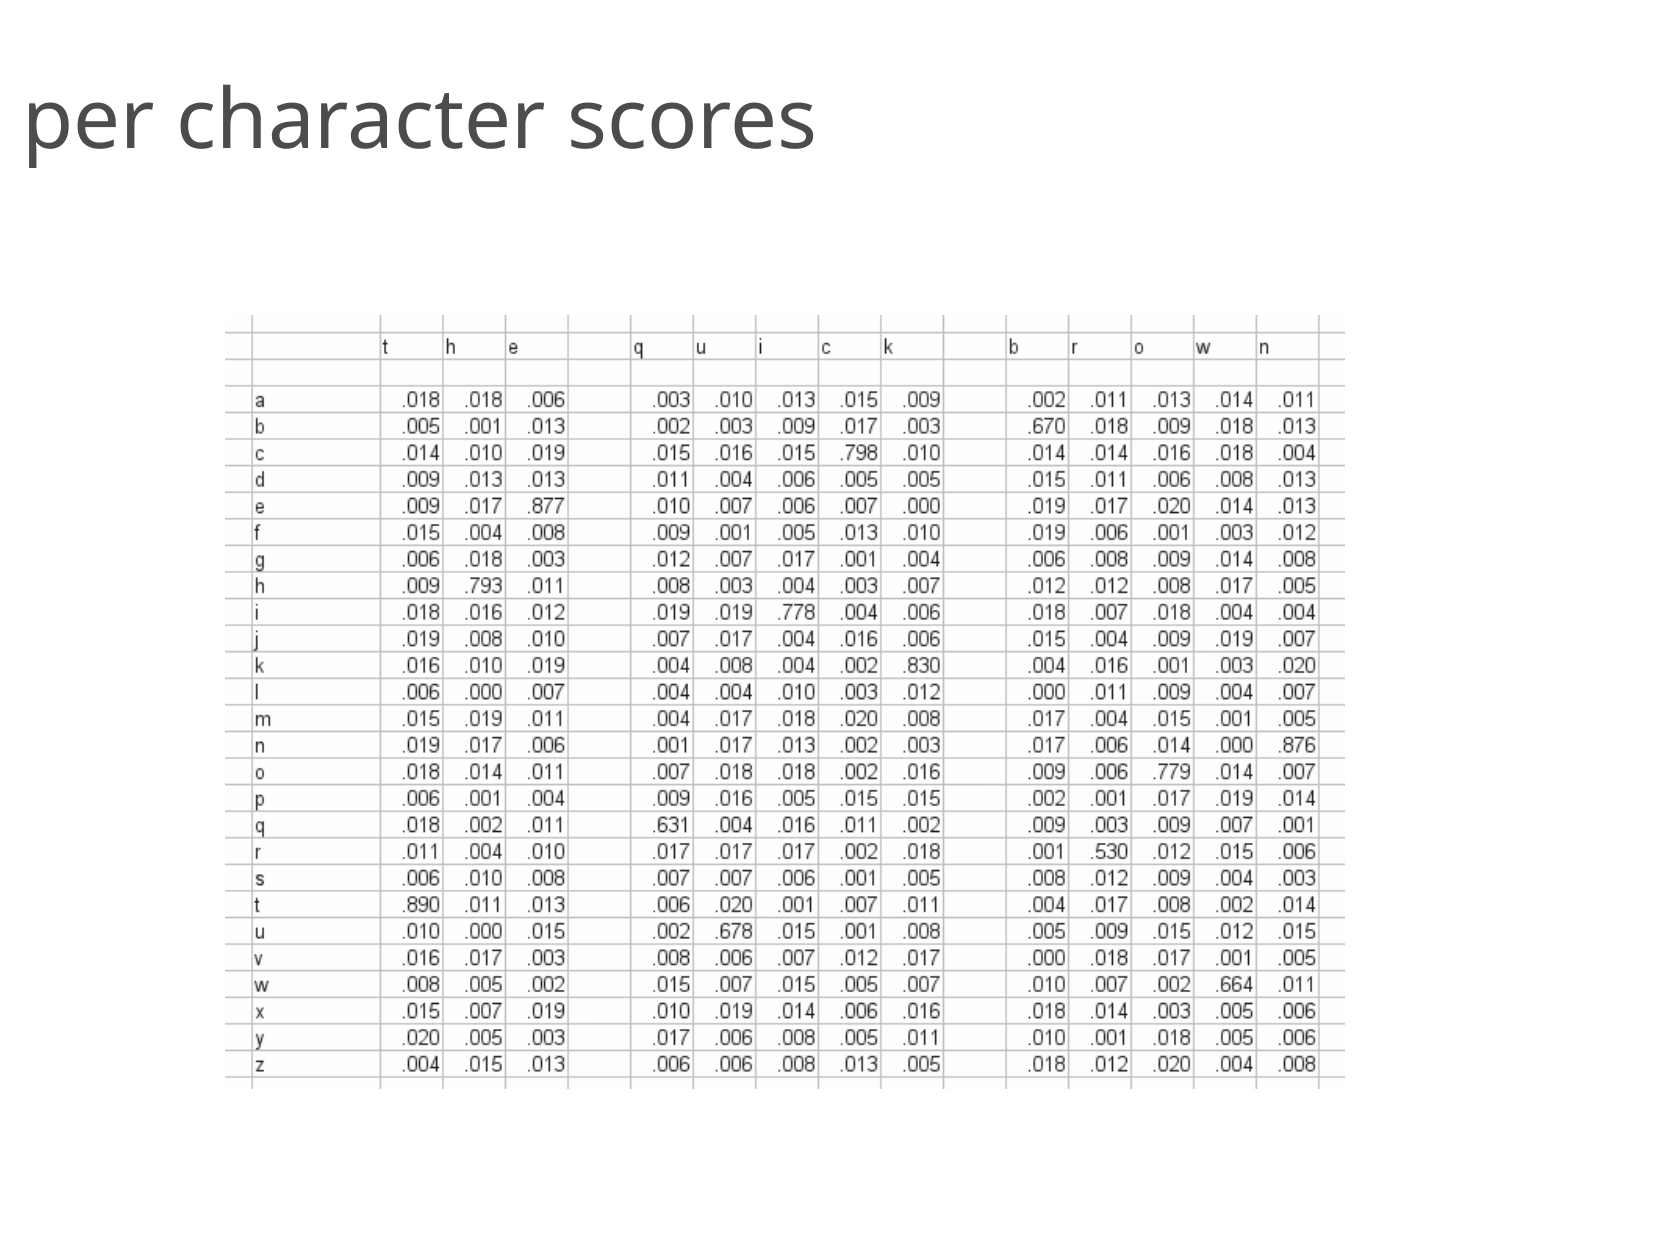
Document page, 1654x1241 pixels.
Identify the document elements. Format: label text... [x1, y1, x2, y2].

picture [225, 315, 1345, 1089]
title per character scores [22, 19, 1654, 213]
